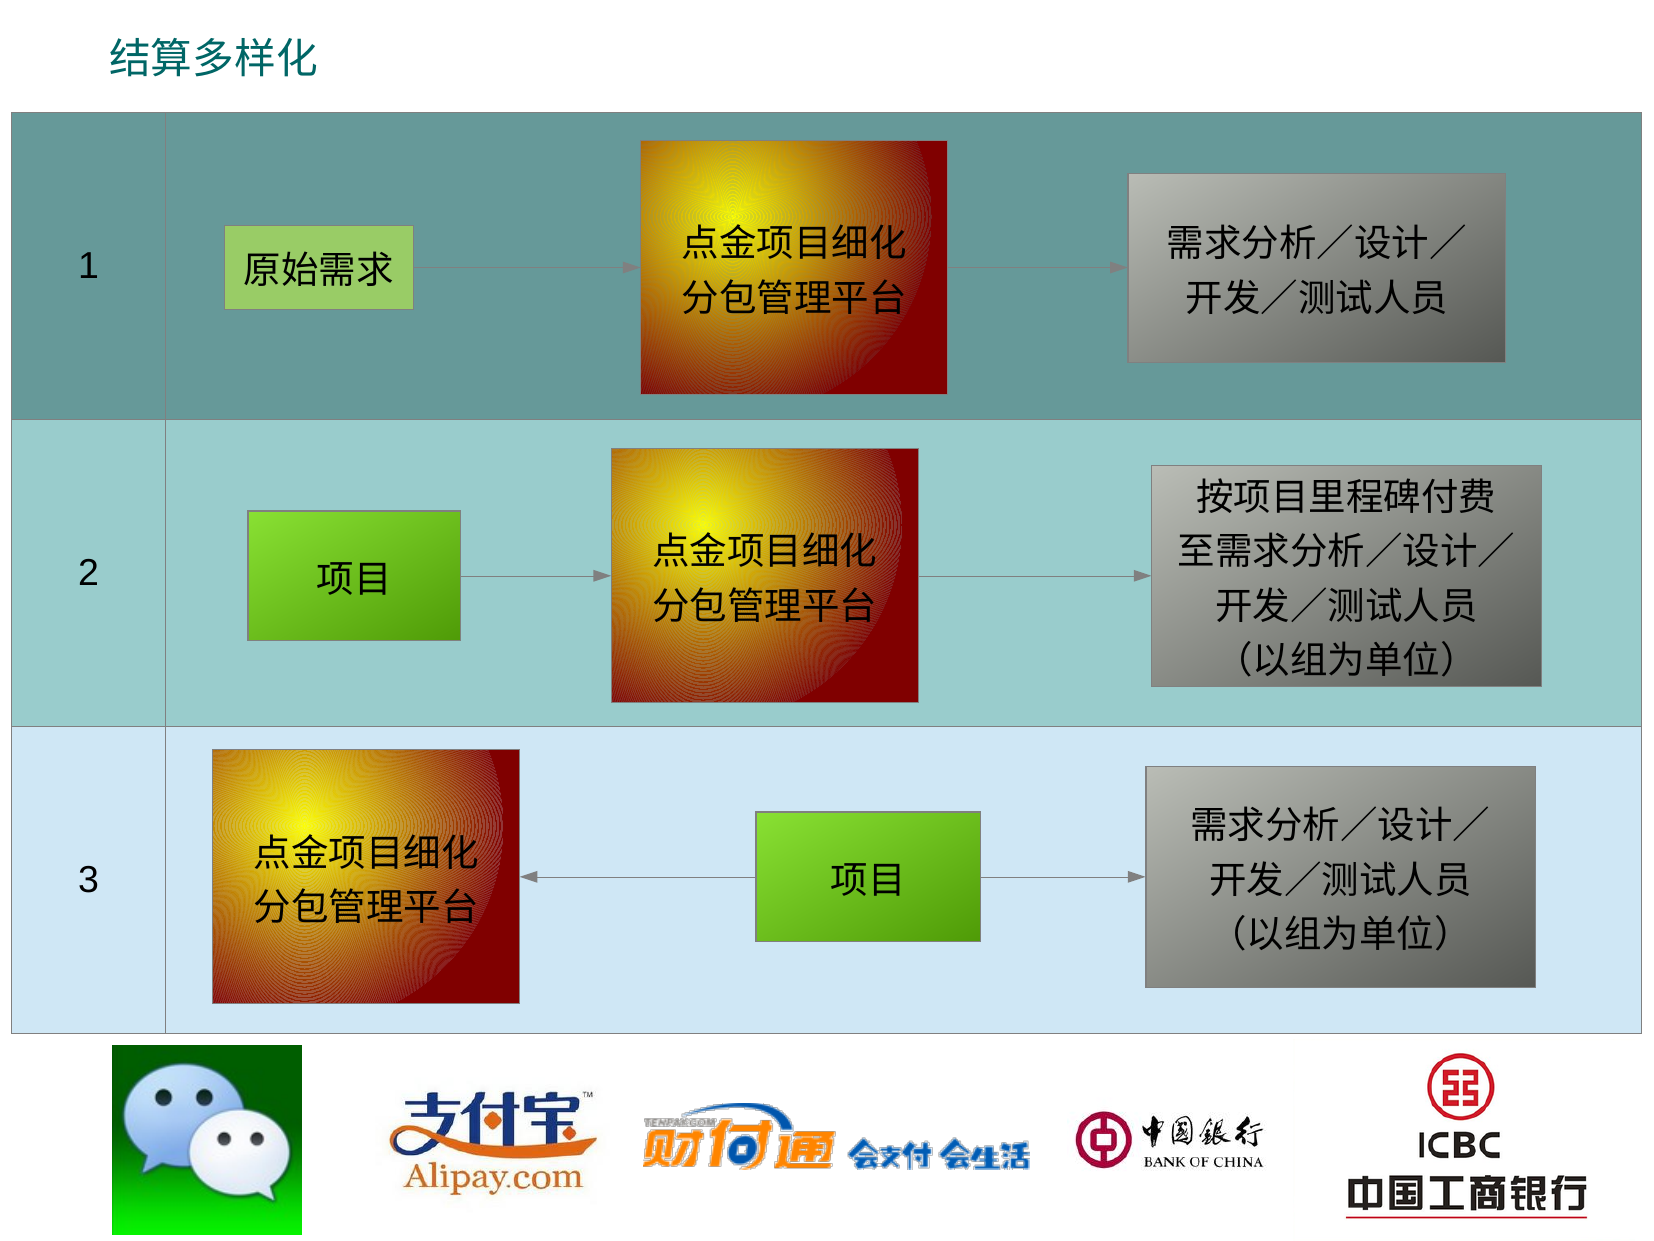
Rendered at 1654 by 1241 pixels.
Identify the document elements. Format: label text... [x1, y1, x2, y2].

text_box 项目 [247, 510, 461, 641]
text_box 点金项目细化 分包管理平台 [611, 448, 919, 703]
text_box 项目 [755, 811, 981, 942]
text_box 原始需求 [224, 225, 414, 310]
text_box 点金项目细化 分包管理平台 [640, 140, 948, 395]
picture [112, 1045, 302, 1235]
text_box 需求分析／设计／ 开发／测试人员 （以组为单位） [1145, 766, 1536, 988]
text_box 按项目里程碑付费 至需求分析／设计／ 开发／测试人员 （以组为单位） [1151, 465, 1542, 687]
picture [1067, 1038, 1270, 1241]
text_box [165, 112, 1642, 1034]
text_box 1 [11, 112, 166, 419]
picture [336, 1051, 1030, 1230]
text_box 3 [11, 726, 165, 1034]
picture [1293, 1039, 1635, 1241]
text_box 需求分析／设计／ 开发／测试人员 [1127, 173, 1506, 363]
text_box 2 [11, 419, 165, 726]
text_box 结算多样化 [94, 17, 402, 82]
text_box 点金项目细化 分包管理平台 [212, 749, 520, 1004]
